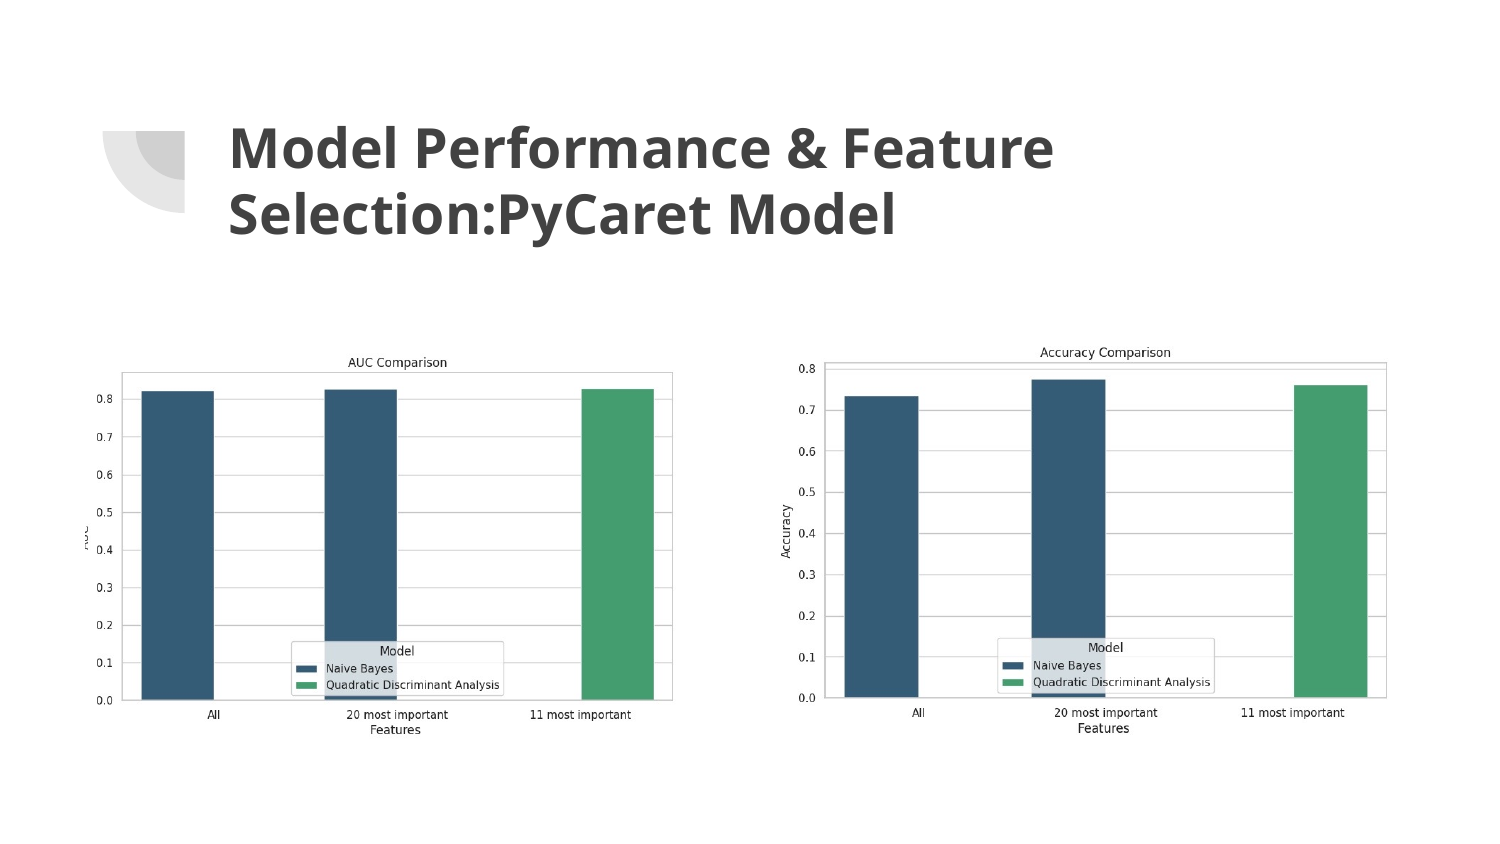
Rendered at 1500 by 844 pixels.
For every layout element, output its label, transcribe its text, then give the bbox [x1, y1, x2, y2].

title Model Performance & Feature Selection:PyCaret Model [213, 98, 1368, 263]
picture [85, 341, 677, 741]
picture [774, 340, 1389, 741]
